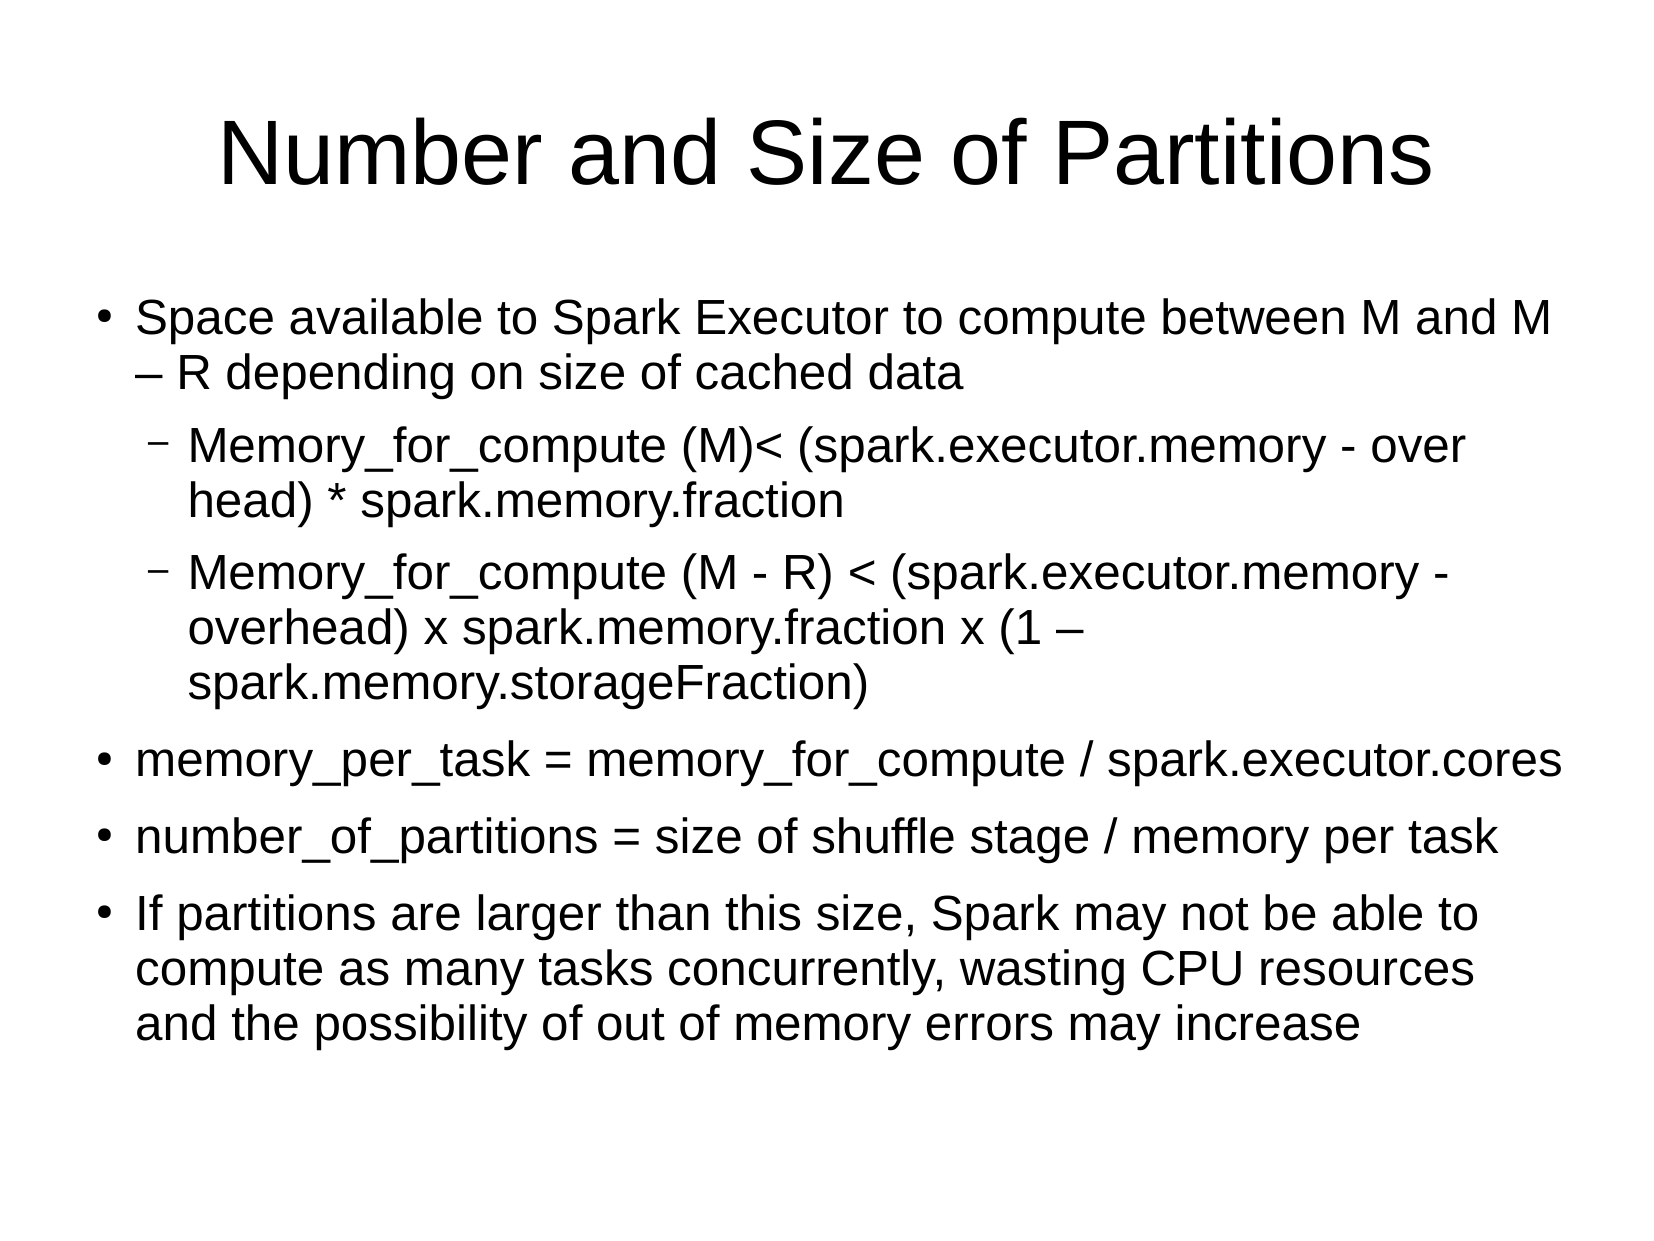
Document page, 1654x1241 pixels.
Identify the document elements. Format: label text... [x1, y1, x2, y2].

title Number and Size of Partitions [82, 49, 1571, 257]
list Space available to Spark Executor to compute between M and M – R depending on size of cached data Memory_for_compute (M)< (spark.executor.memory - over head) * spark.memory.fraction Memory_for_compute (M - R) < (spark.executor.memory - overhead) x spark.memory.fraction x (1 –spark.memory.storageFraction) memory_per_task = memory_for_compute / spark.executor.cores number_of_partitions = size of shuffle stage / memory per task If partitions are larger than this size, Spark may not be able to compute as many tasks concurrently, wasting CPU resources and the possibility of out of memory errors may increase [82, 290, 1571, 1096]
